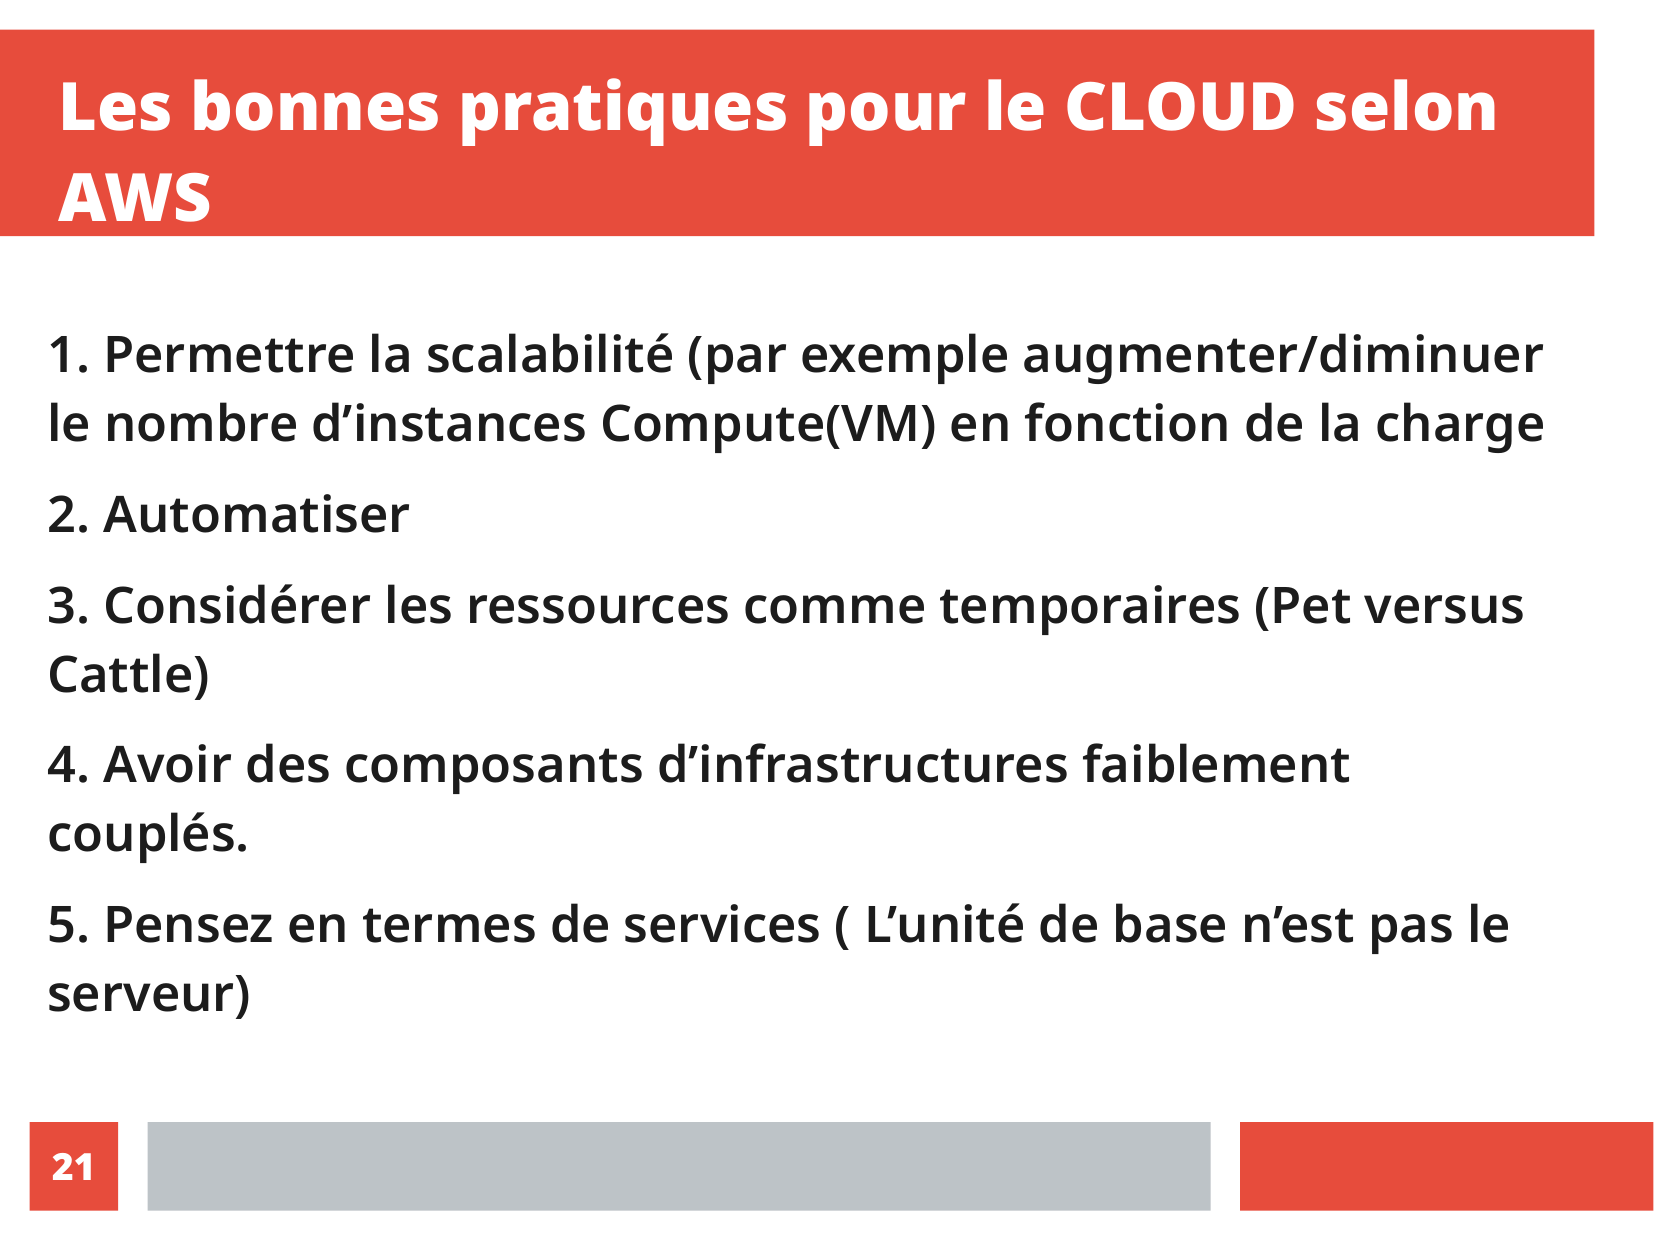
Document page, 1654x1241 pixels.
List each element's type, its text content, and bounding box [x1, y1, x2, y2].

list 1. Permettre la scalabilité (par exemple augmenter/diminuer le nombre d’instances Compute(VM) en fonction de la charge 2. Automatiser 3. Considérer les ressources comme temporaires (Pet versus Cattle) 4. Avoir des composants d’infrastructures faiblement couplés. 5. Pensez en termes de services ( L’unité de base n’est pas le serveur) [47, 318, 1554, 1087]
title Les bonnes pratiques pour le CLOUD selon AWS [59, 59, 1595, 207]
